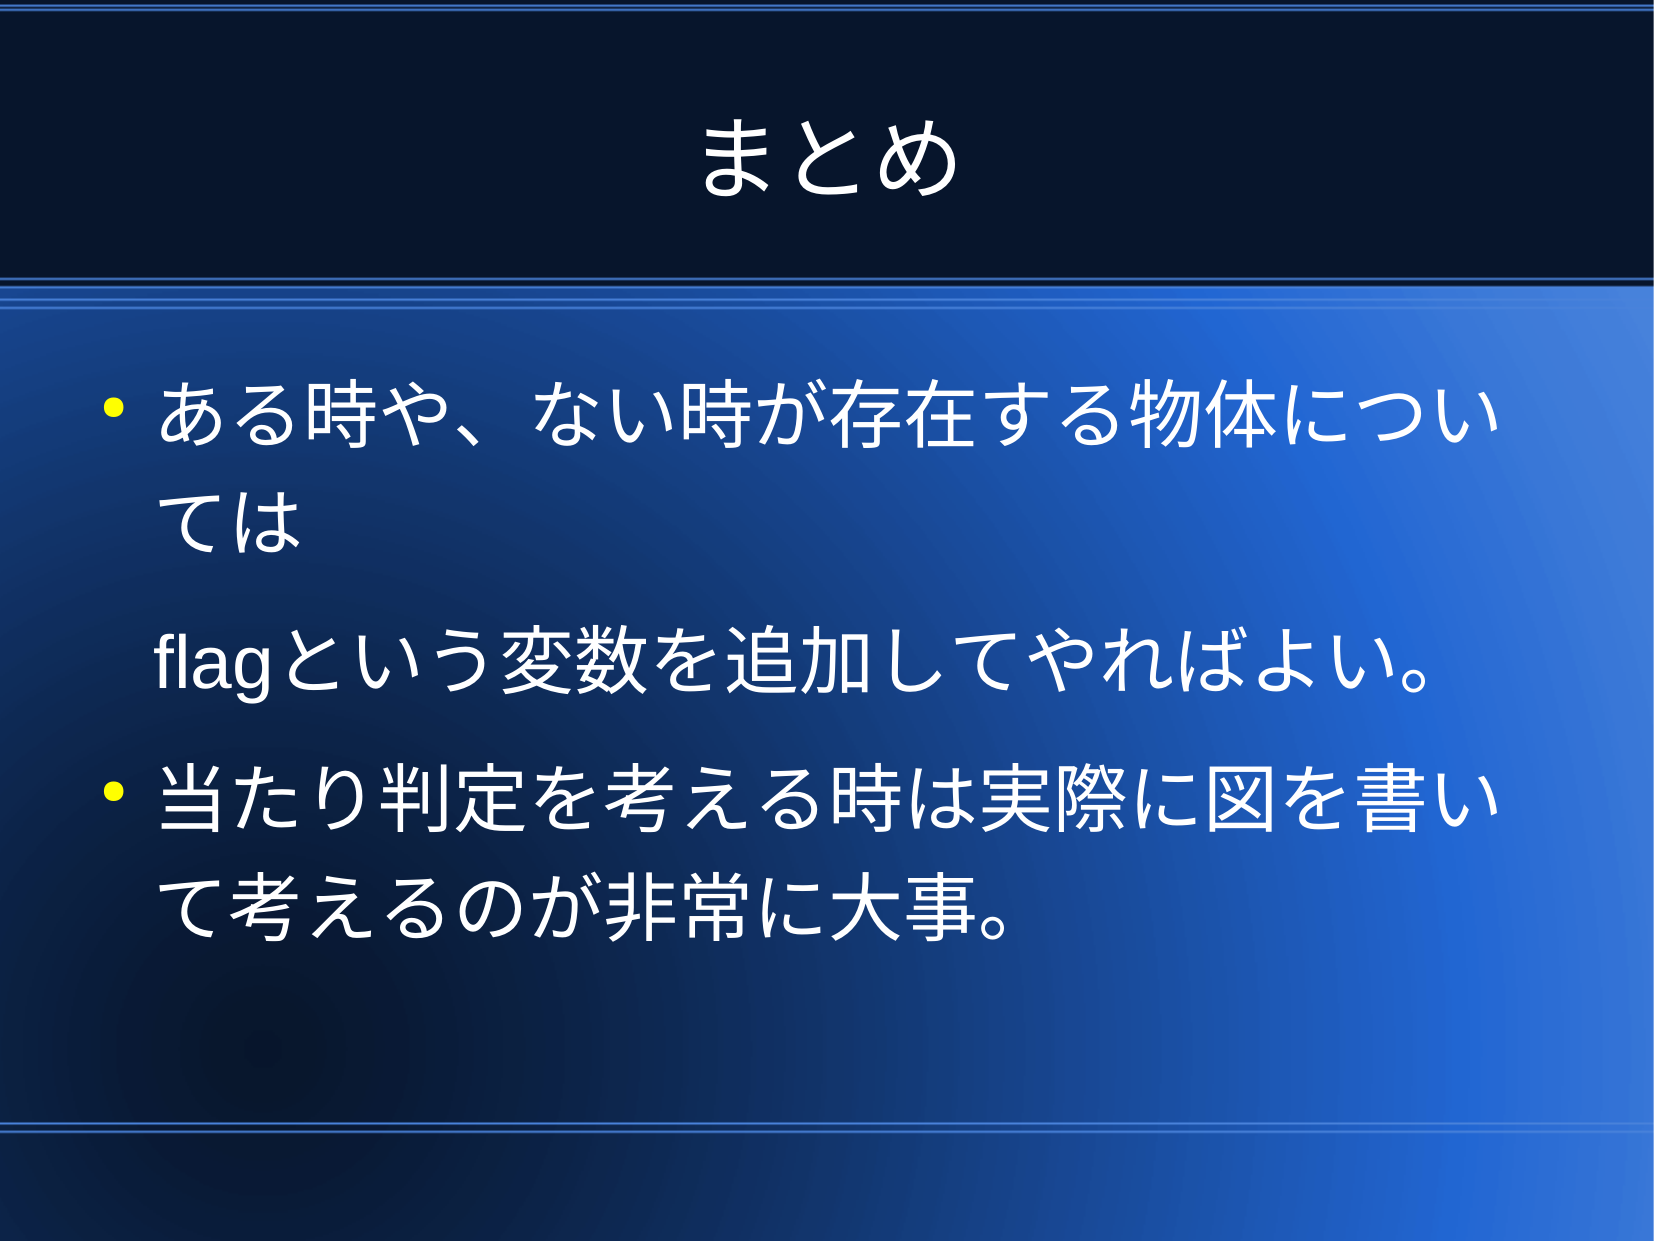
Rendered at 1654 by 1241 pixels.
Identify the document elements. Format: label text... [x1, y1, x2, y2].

title まとめ [82, 49, 1571, 257]
list ある時や、ない時が存在する物体については flagという変数を追加してやればよい。 当たり判定を考える時は実際に図を書いて考えるのが非常に大事。 [82, 355, 1571, 1174]
picture [0, 0, 1654, 1241]
